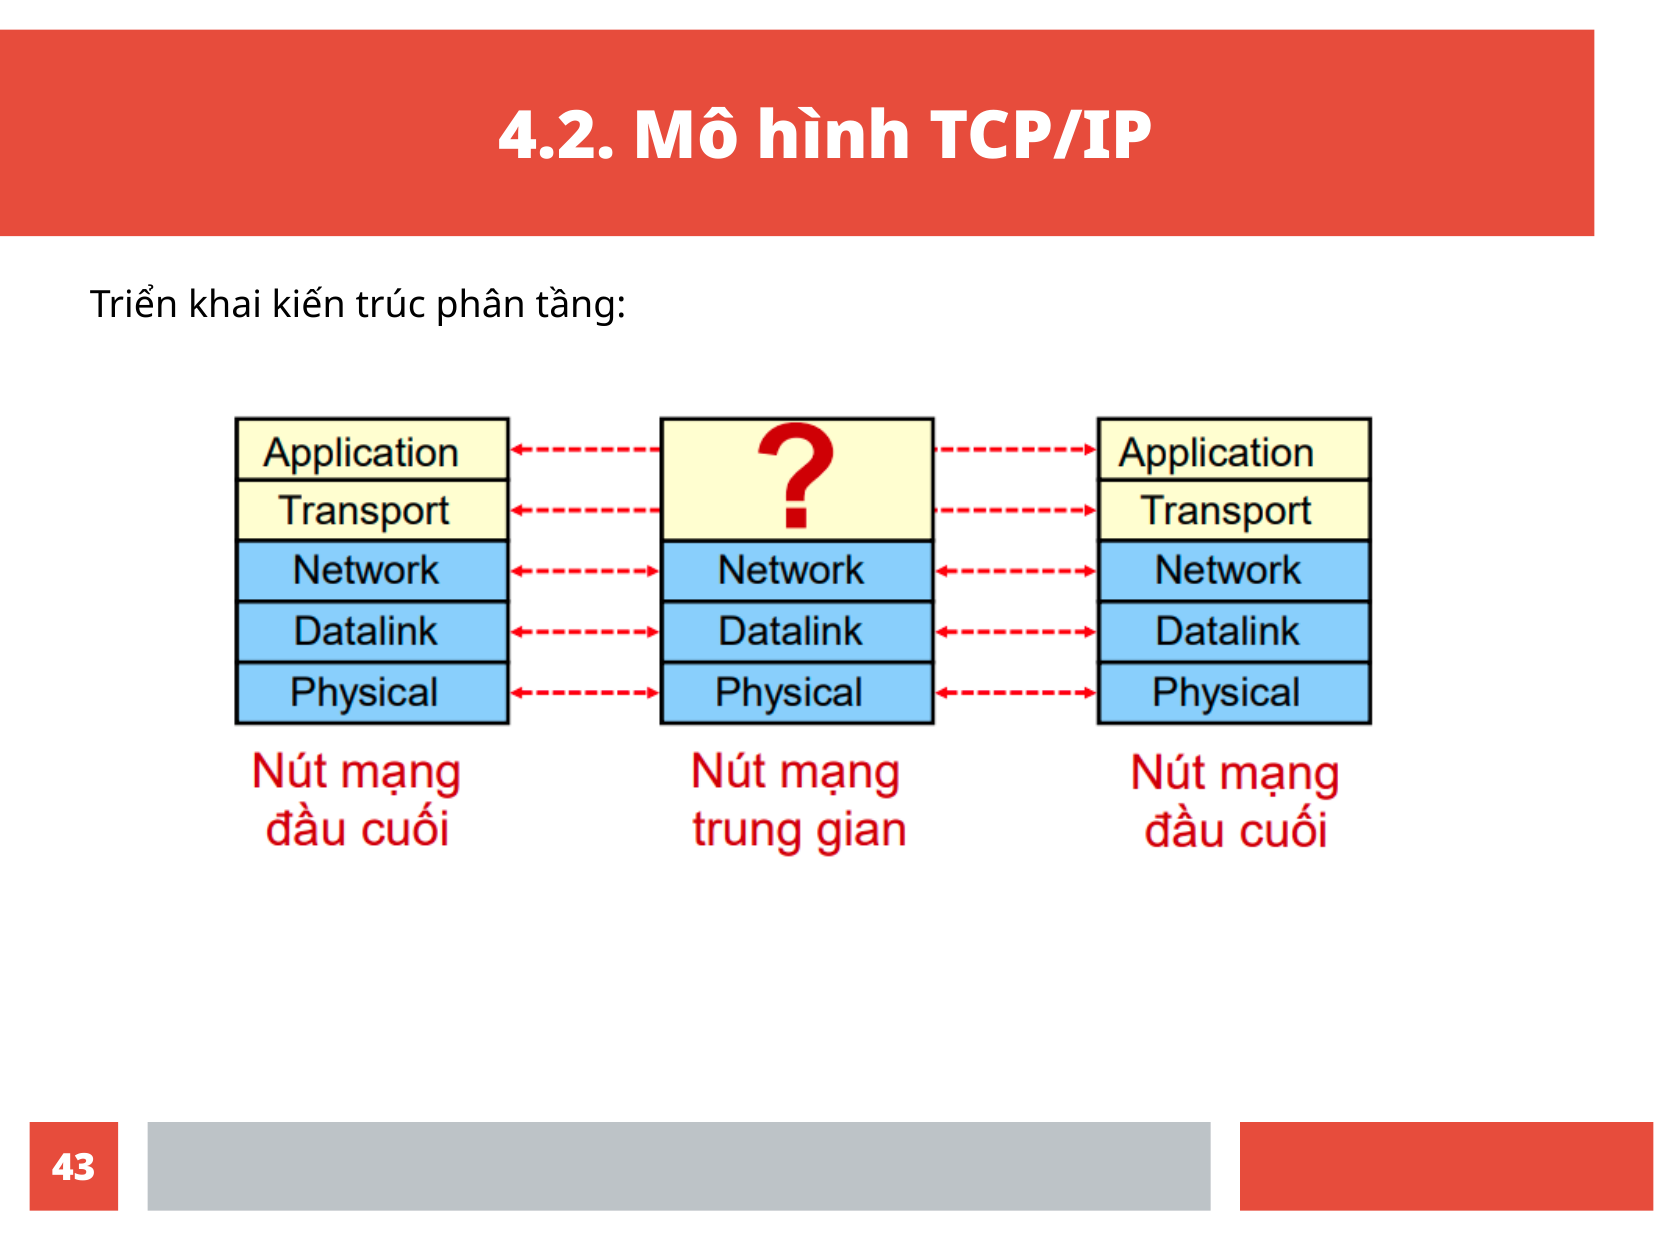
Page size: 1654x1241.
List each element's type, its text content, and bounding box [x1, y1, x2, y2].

picture [180, 371, 1399, 866]
text_box Triển khai kiến trúc phân tầng: [75, 270, 1591, 372]
title 4.2. Mô hình TCP/IP [59, 59, 1595, 207]
